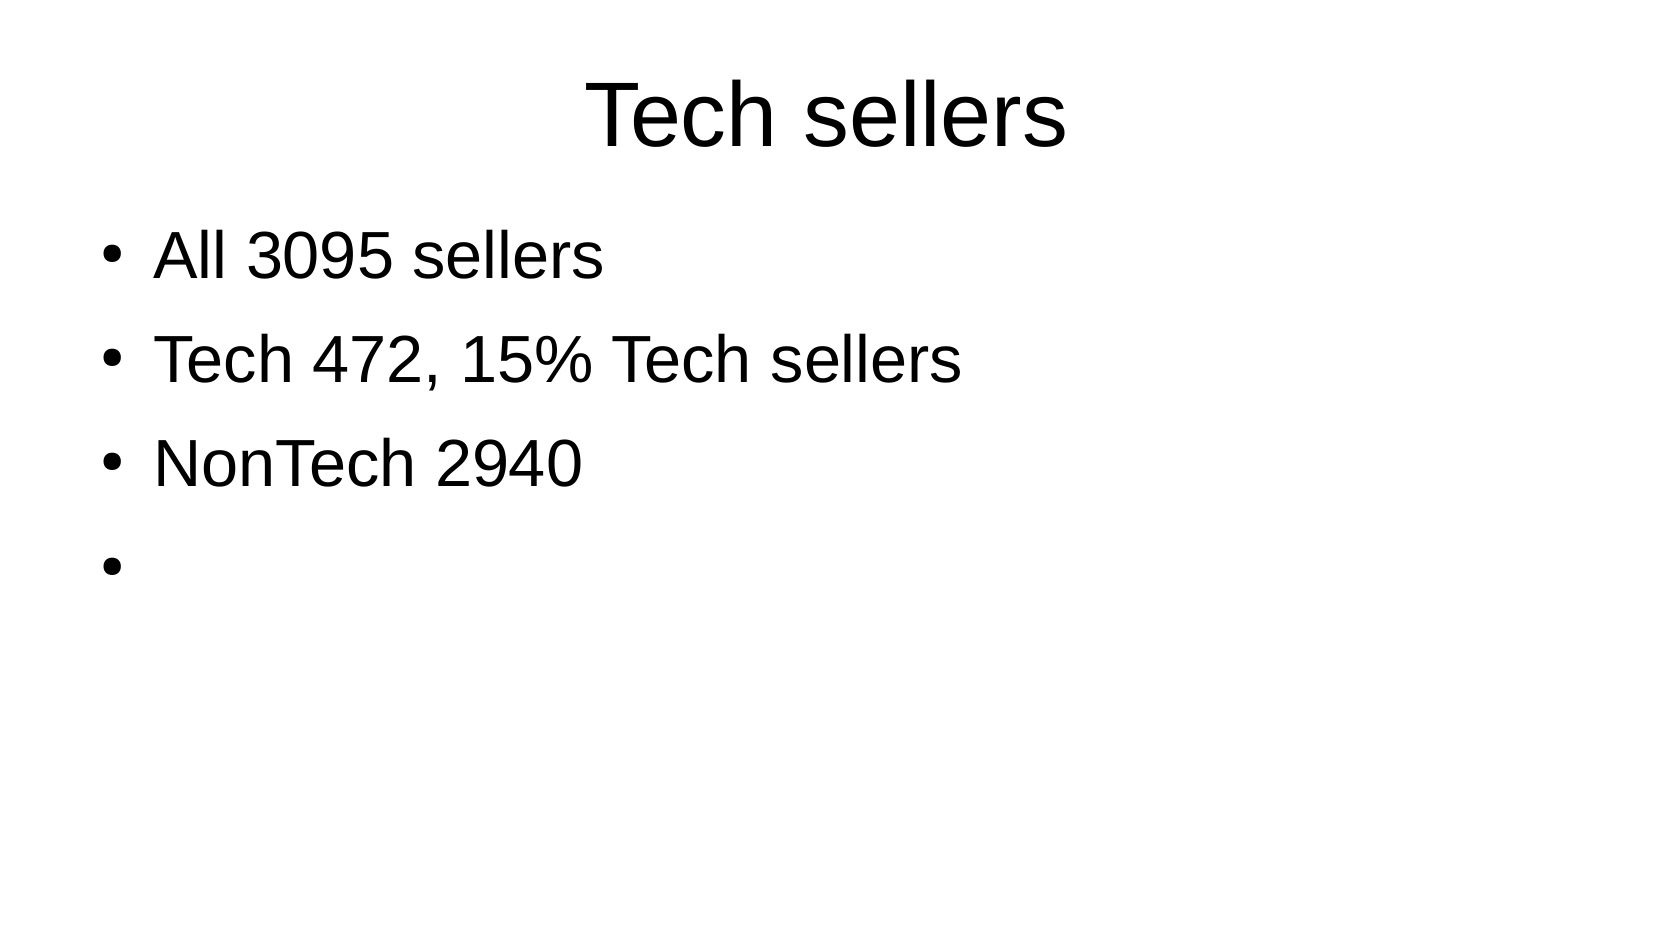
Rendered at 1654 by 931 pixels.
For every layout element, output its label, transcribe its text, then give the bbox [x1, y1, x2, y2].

list All 3095 sellers Tech 472, 15% Tech sellers NonTech 2940 [82, 217, 1571, 758]
title Tech sellers [82, 37, 1571, 193]
